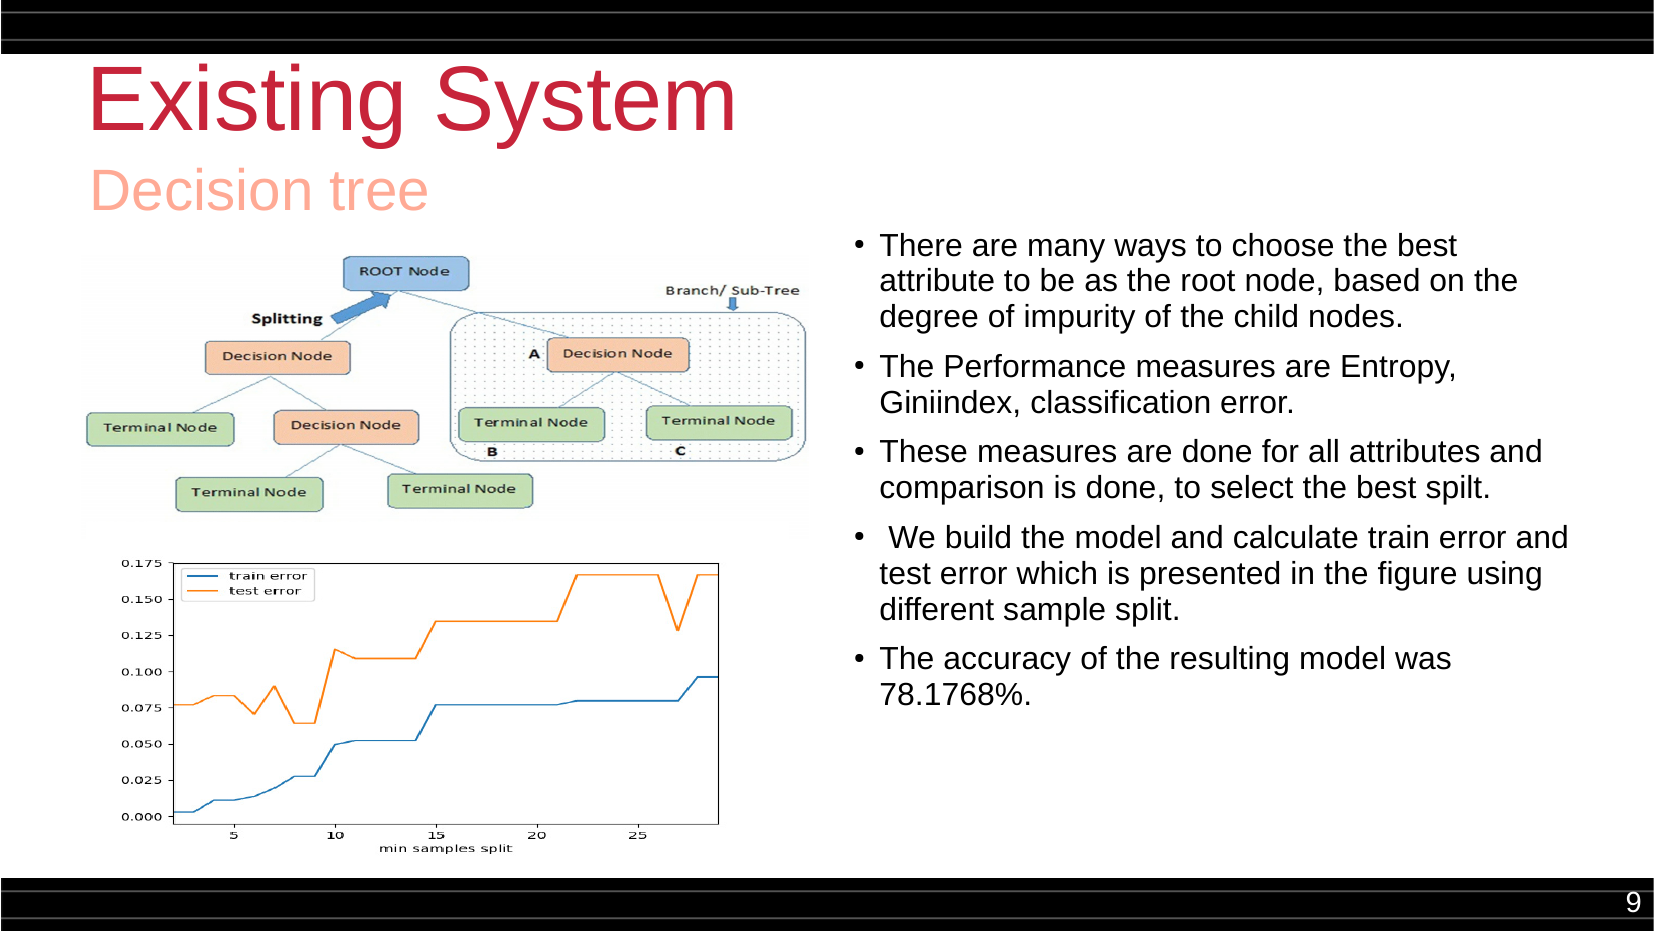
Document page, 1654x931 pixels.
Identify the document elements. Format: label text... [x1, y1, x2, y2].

picture [1, 0, 1654, 54]
picture [1, 878, 1654, 931]
picture [81, 254, 809, 861]
title Existing System [86, 47, 1576, 151]
text_box Decision tree [75, 150, 526, 230]
list There are many ways to choose the best attribute to be as the root node, based on the degree of impurity of the child nodes. The Performance measures are Entropy, Giniindex, classification error. These measures are done for all attributes and comparison is done, to select the best spilt. We build the model and calculate train error and test error which is presented in the figure using different sample split. The accuracy of the resulting model was 78.1768%. [845, 227, 1572, 713]
